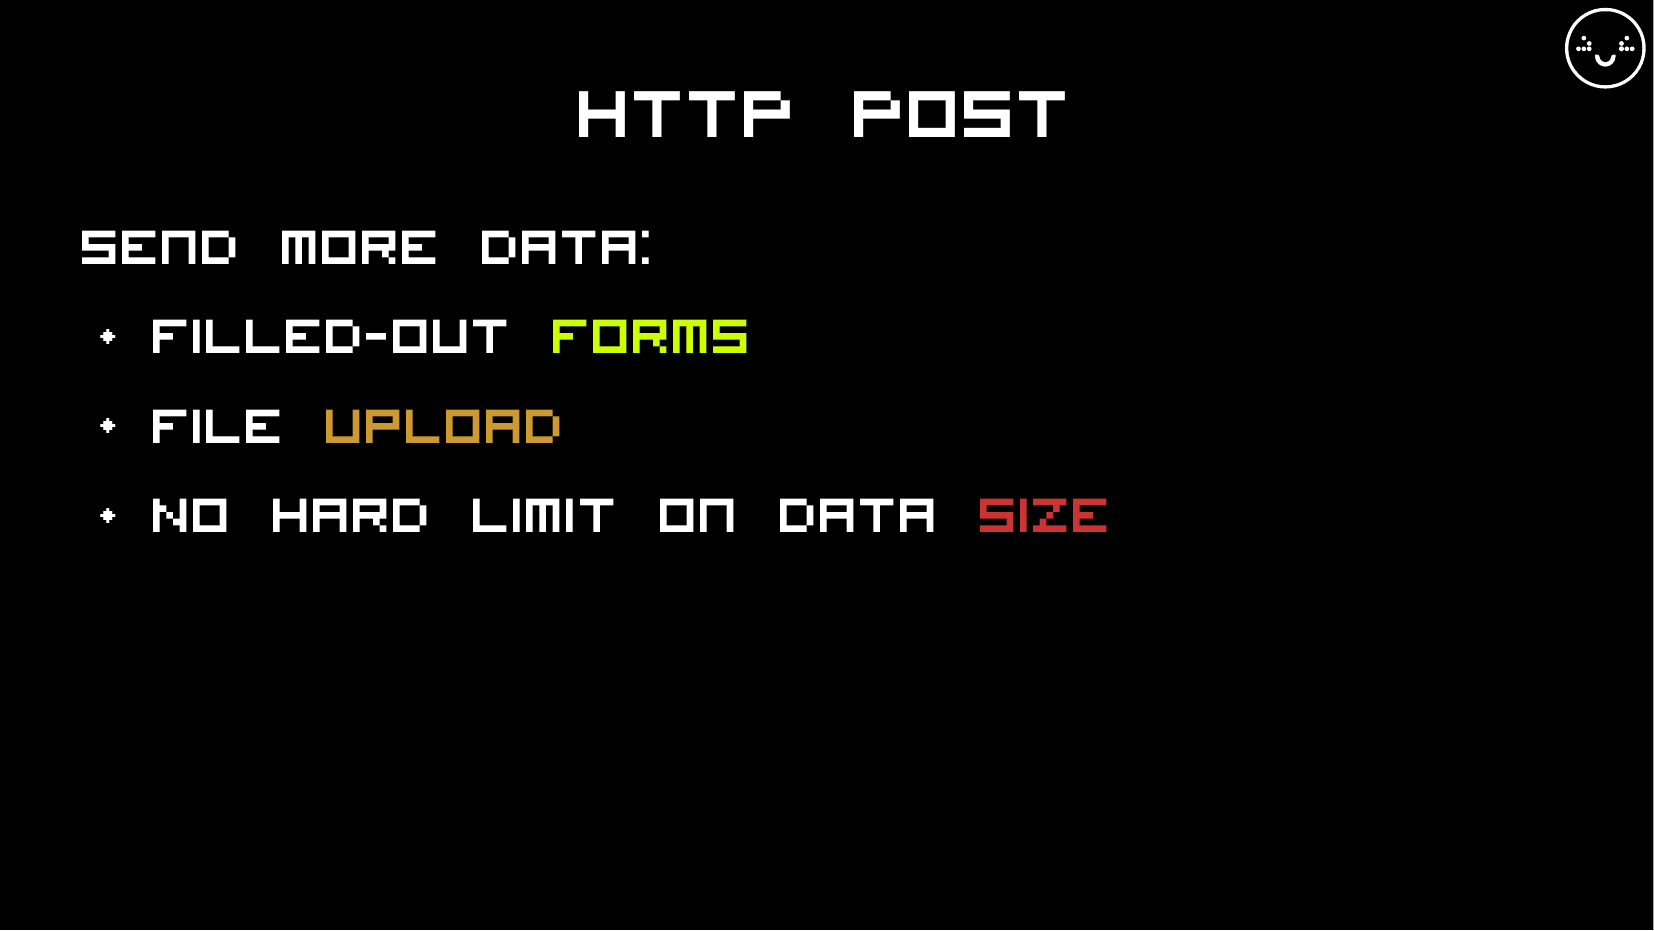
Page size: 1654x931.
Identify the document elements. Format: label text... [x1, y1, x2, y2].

list Send more data: Filled-out forms File upload No hard limit on data size [82, 217, 1571, 758]
title HTTP POST [82, 37, 1571, 193]
